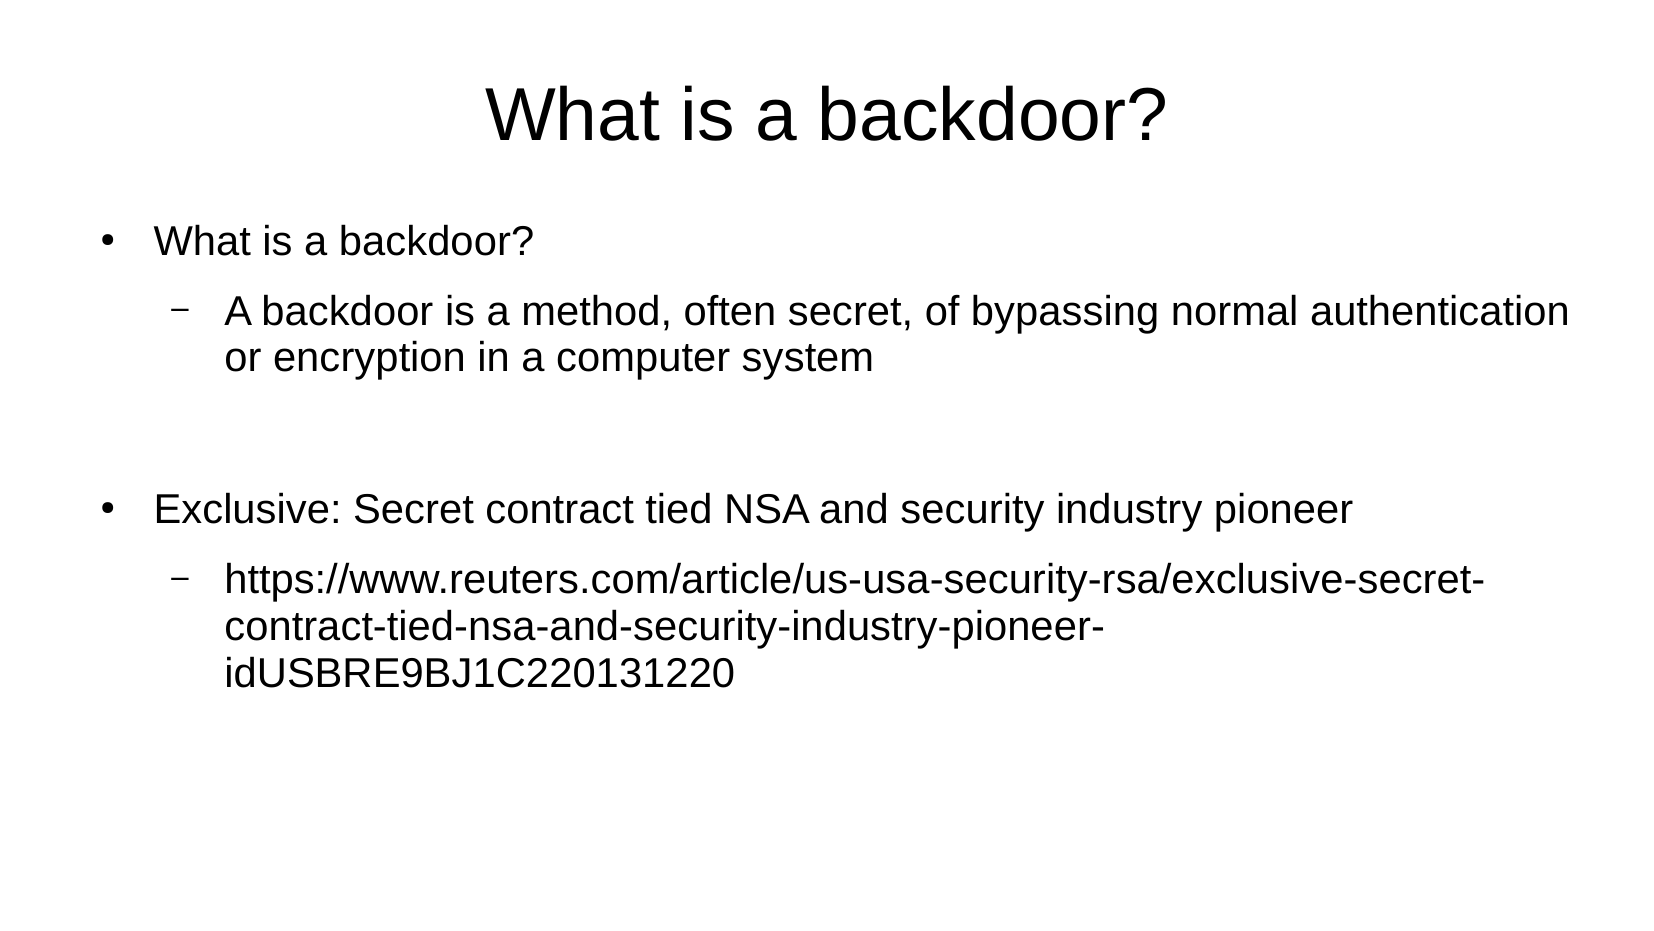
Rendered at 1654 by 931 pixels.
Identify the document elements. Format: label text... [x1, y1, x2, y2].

title What is a backdoor? [82, 37, 1571, 193]
list What is a backdoor? A backdoor is a method, often secret, of bypassing normal authentication or encryption in a computer system Exclusive: Secret contract tied NSA and security industry pioneer https://www.reuters.com/article/us-usa-security-rsa/exclusive-secret-contract-tied-nsa-and-security-industry-pioneer-idUSBRE9BJ1C220131220 [82, 217, 1571, 758]
